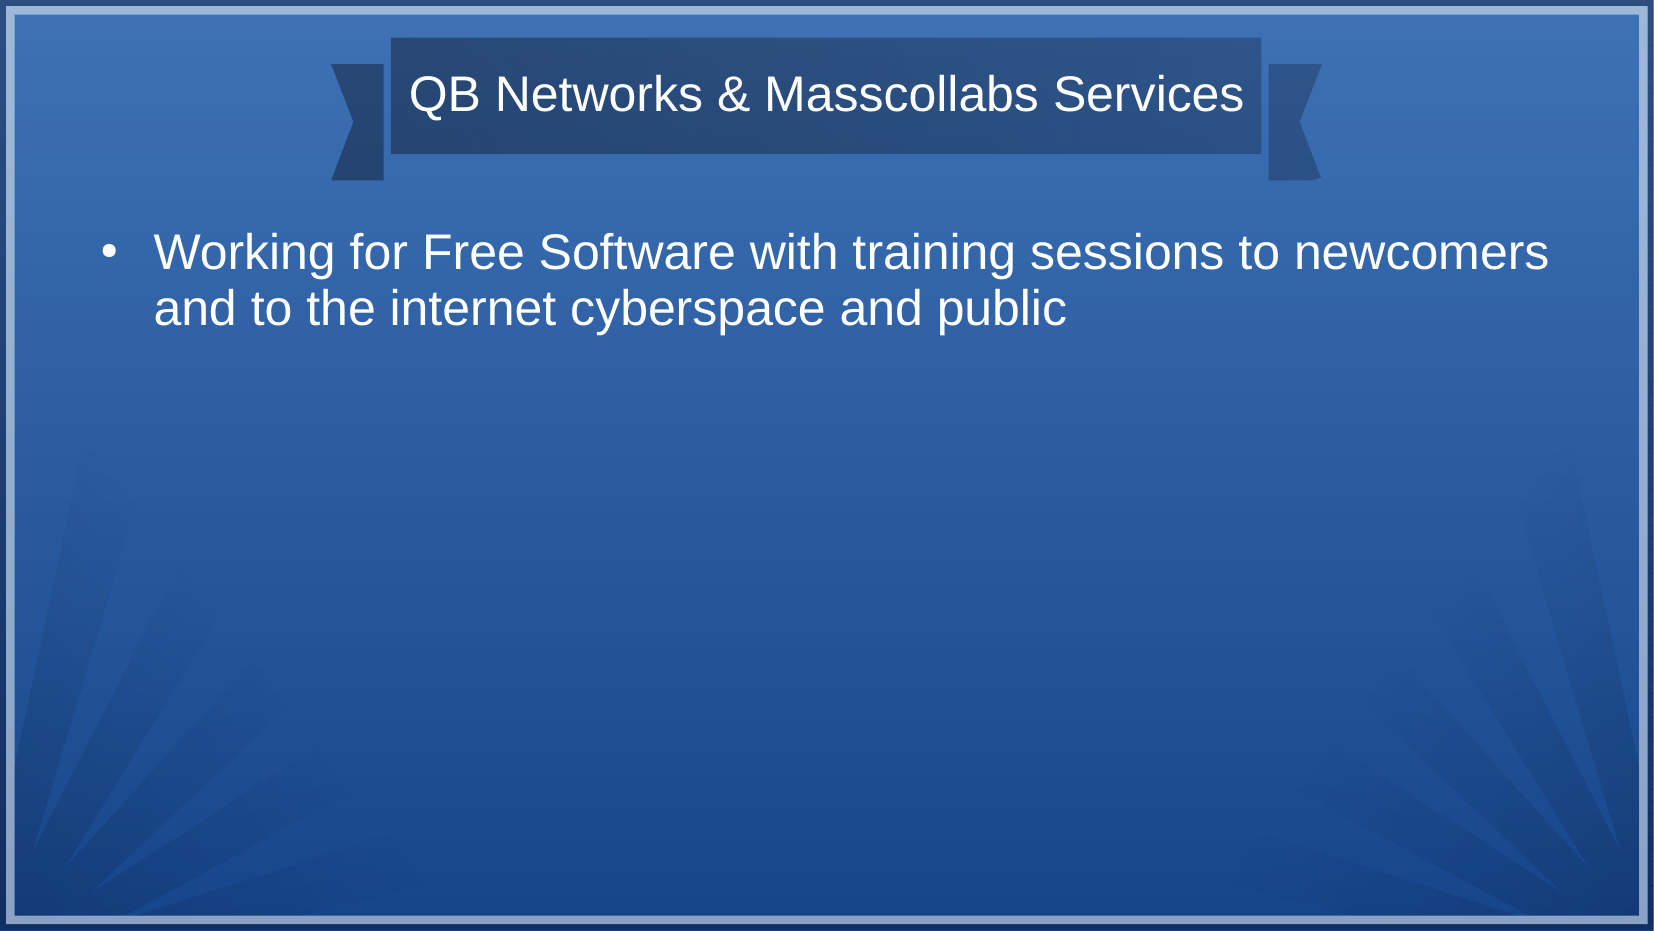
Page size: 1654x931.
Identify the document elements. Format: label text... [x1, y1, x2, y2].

title QB Networks & Masscollabs Services [389, 35, 1264, 154]
list Working for Free Software with training sessions to newcomers and to the internet cyberspace and public [82, 224, 1571, 848]
